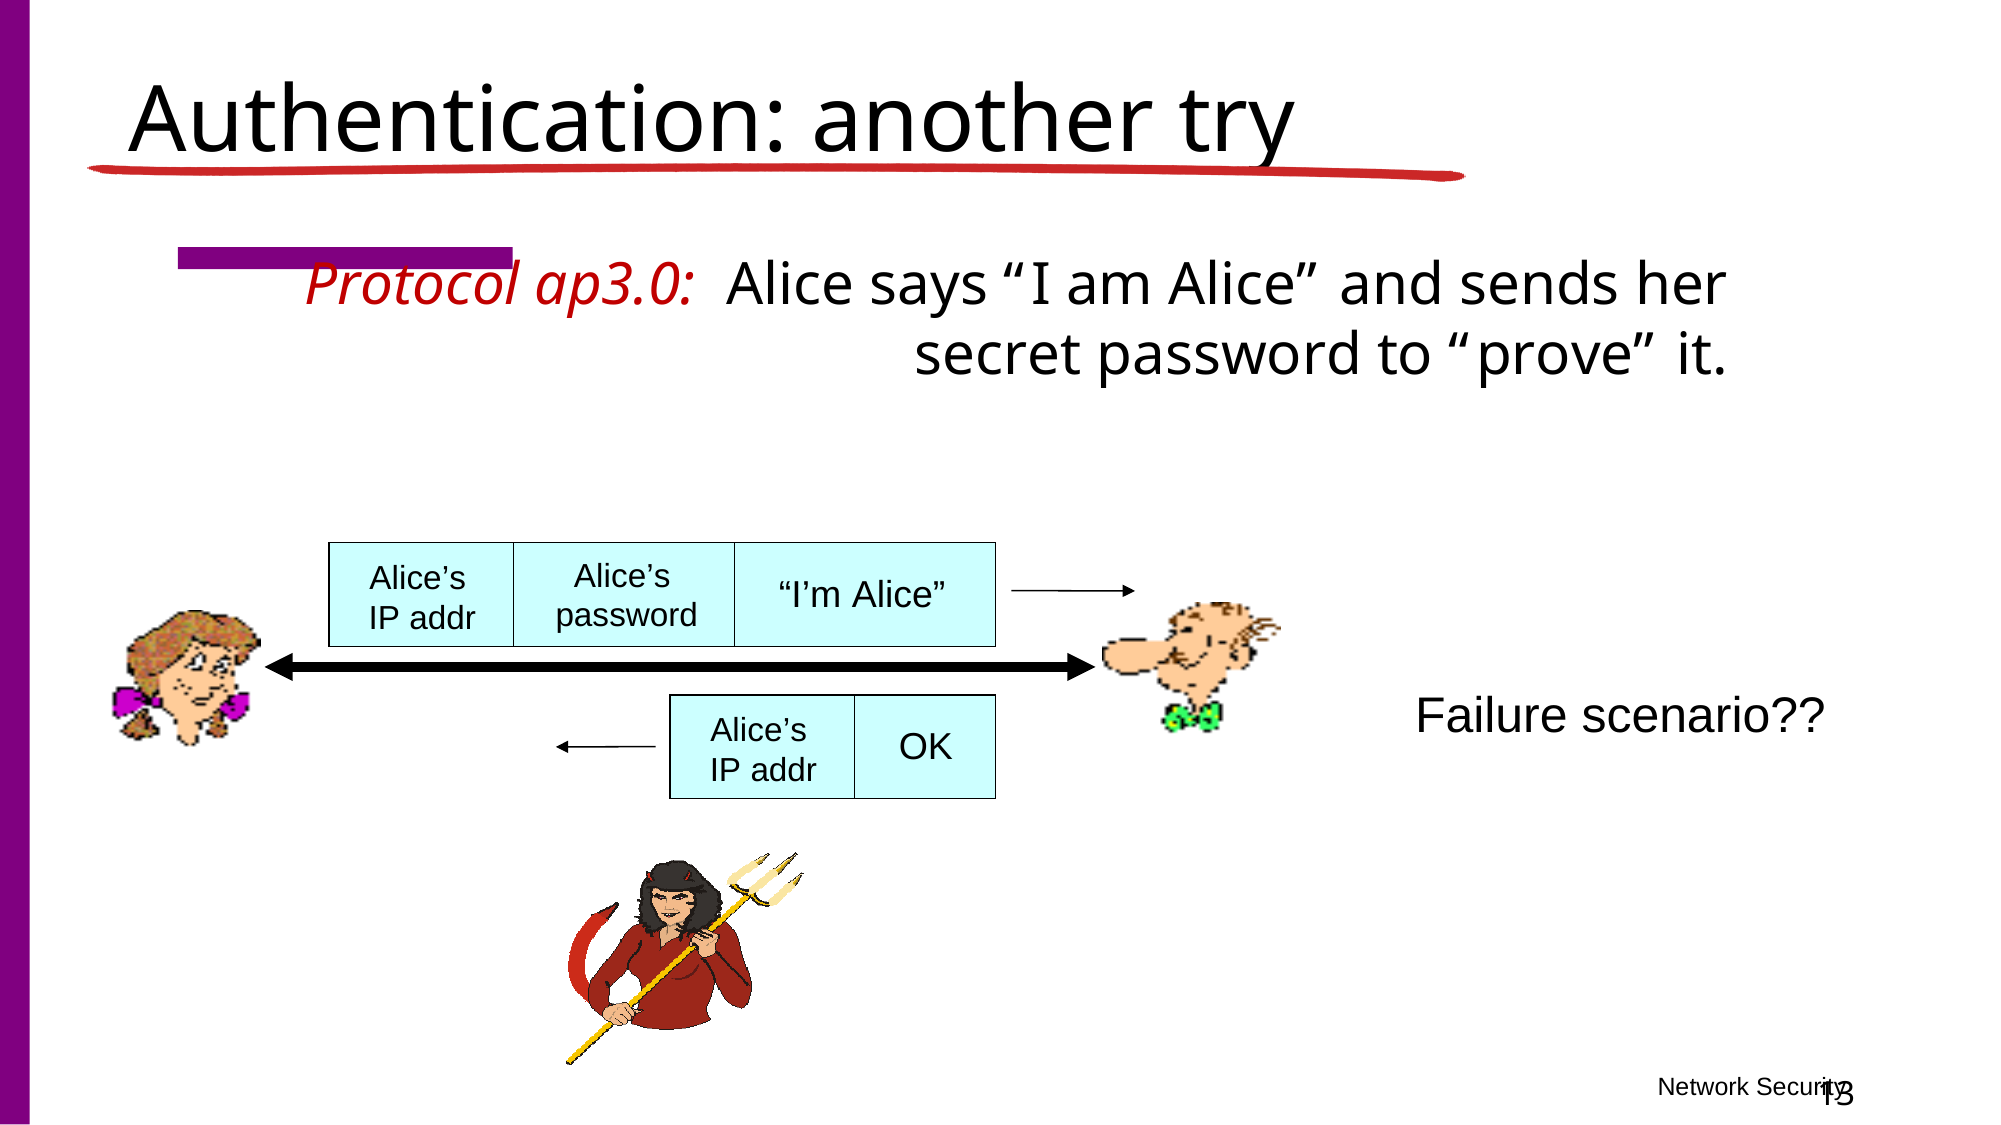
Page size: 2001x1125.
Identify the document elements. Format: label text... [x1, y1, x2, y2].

picture [81, 158, 1482, 187]
text_box [329, 542, 996, 647]
text_box Alice’s IP addr [694, 700, 832, 797]
picture [566, 852, 804, 1065]
text_box Protocol ap3.0: Alice says “I am Alice” and sends her secret password to “prove” it. [289, 238, 1743, 394]
title Authentication: another try [78, 21, 1779, 209]
text_box Failure scenario?? [1400, 674, 1841, 751]
text_box Alice’s password [540, 546, 714, 642]
text_box “I’m Alice” [764, 562, 961, 623]
text_box OK [883, 713, 968, 775]
text_box Alice’s IP addr [353, 548, 491, 644]
text_box [670, 694, 996, 799]
text_box Network Security [1016, 1062, 1862, 1114]
picture [1102, 602, 1281, 739]
picture [107, 610, 261, 752]
